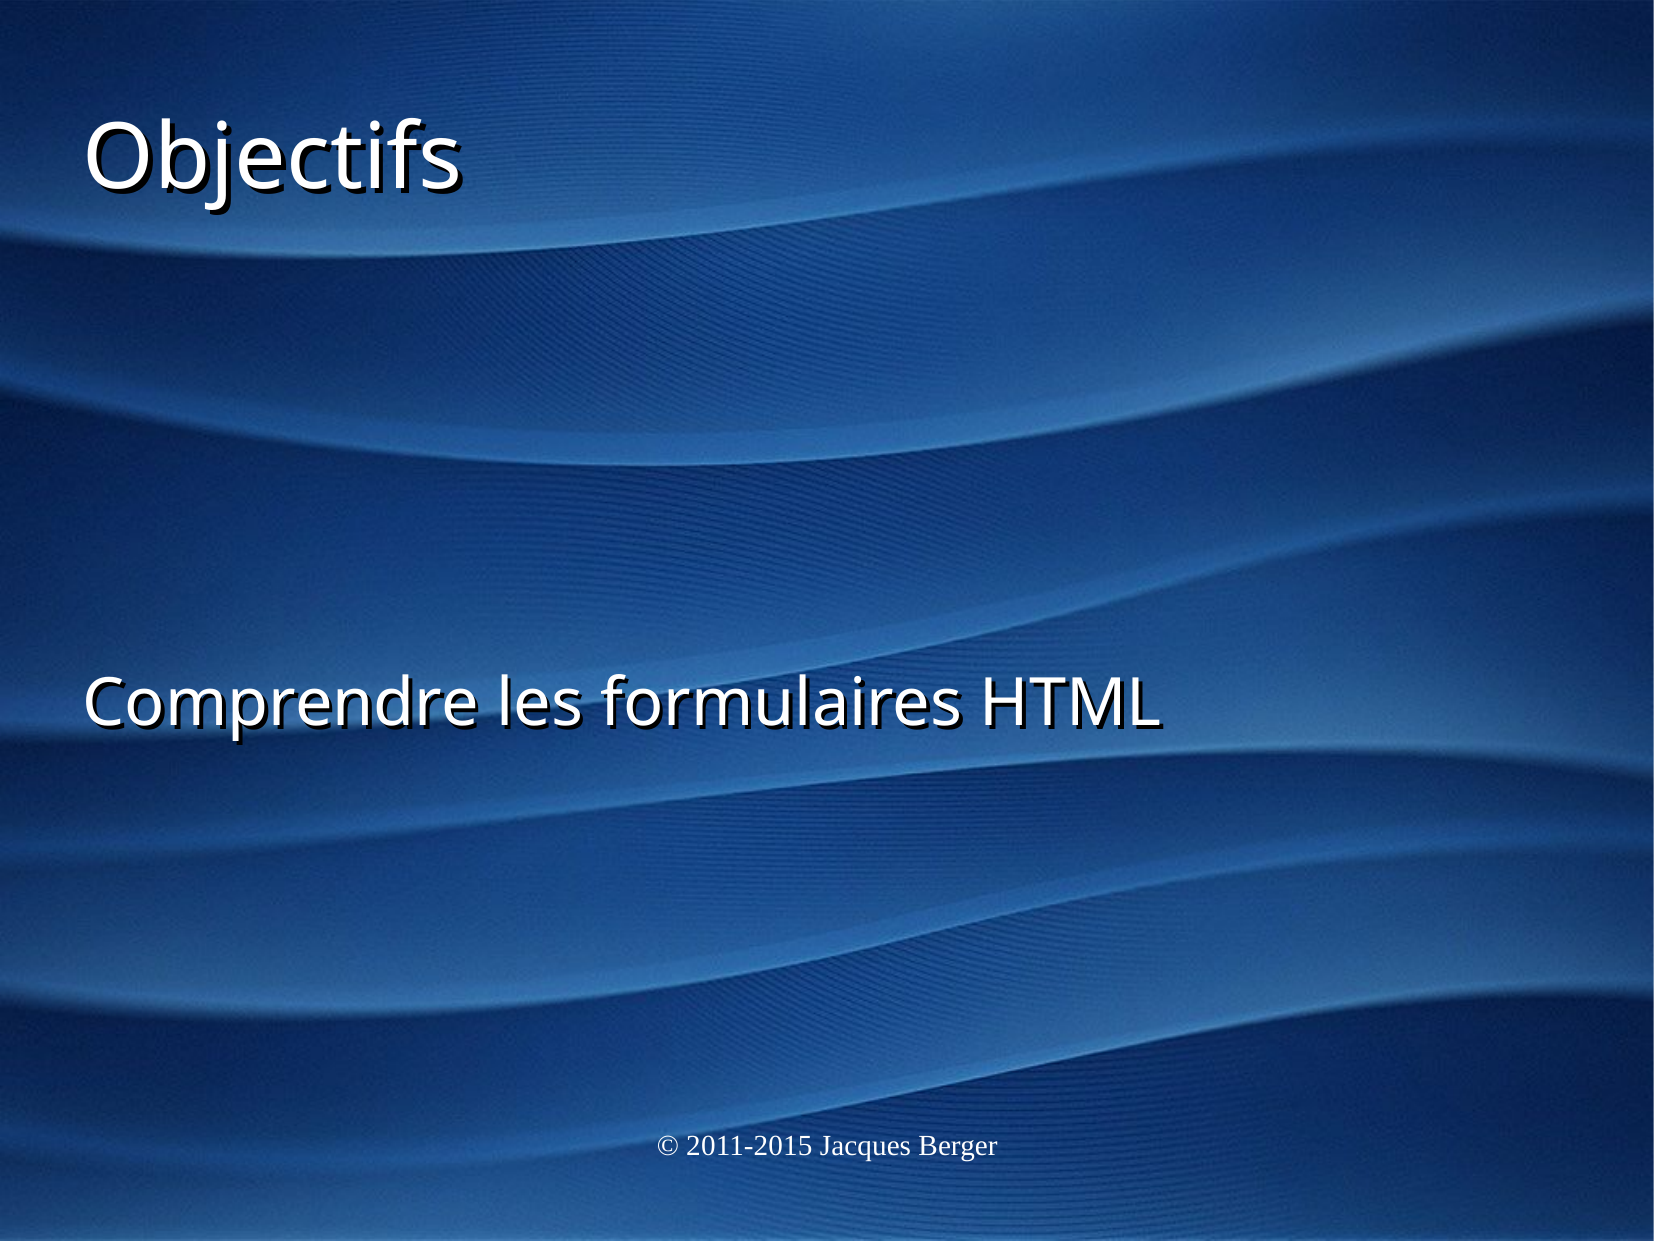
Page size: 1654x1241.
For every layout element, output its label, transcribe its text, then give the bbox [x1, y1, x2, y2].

title Objectifs [82, 56, 1571, 250]
subtitle Comprendre les formulaires HTML [82, 290, 1571, 1109]
picture [0, 0, 1654, 1241]
